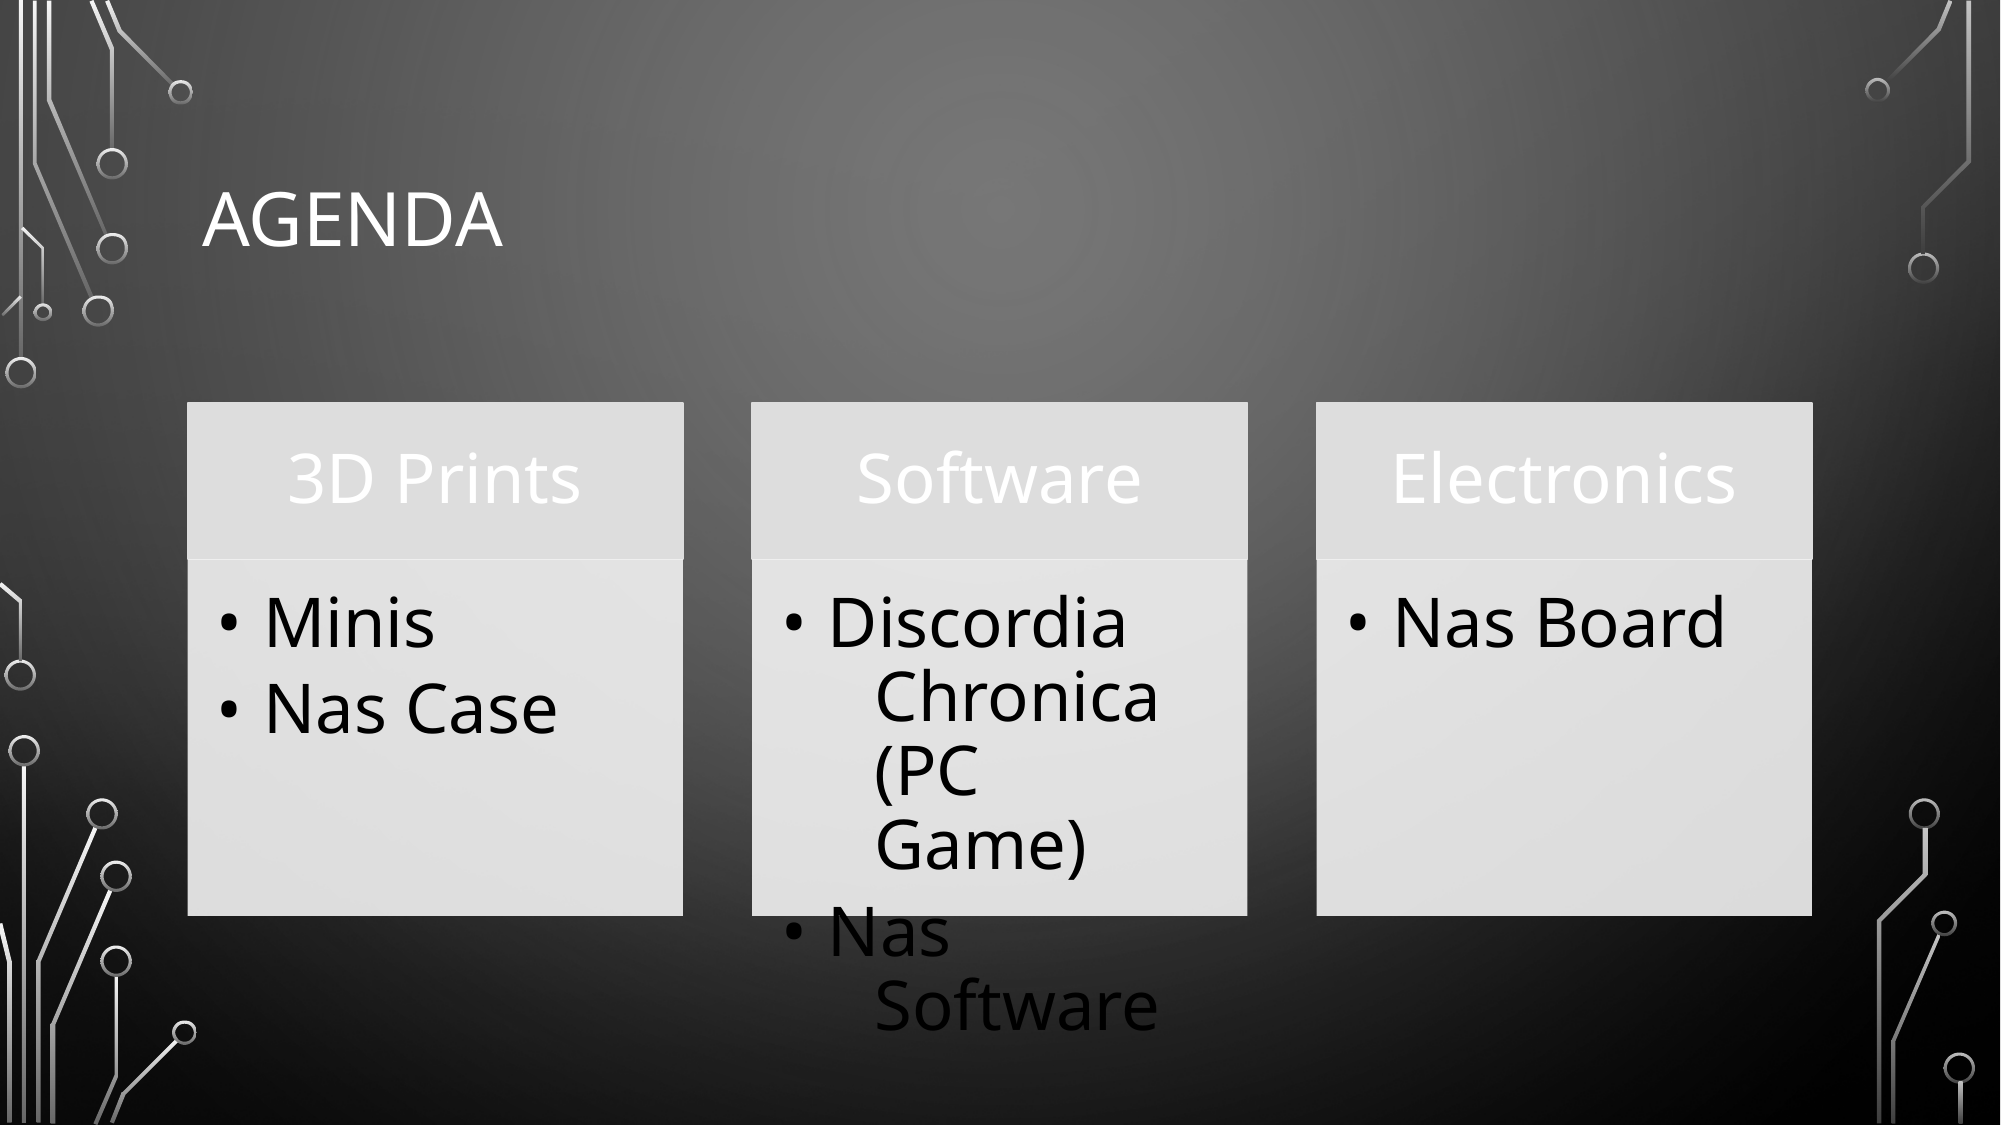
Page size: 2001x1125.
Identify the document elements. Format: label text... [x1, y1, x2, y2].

text_box Nas Board [1316, 559, 1812, 916]
text_box Minis Nas Case [187, 559, 683, 916]
text_box Electronics [1316, 403, 1812, 559]
title AGENDA [187, 101, 1813, 344]
text_box Software [752, 403, 1248, 559]
text_box 3D Prints [187, 403, 683, 559]
text_box Discordia Chronica (PC Game) Nas Software [752, 559, 1248, 916]
